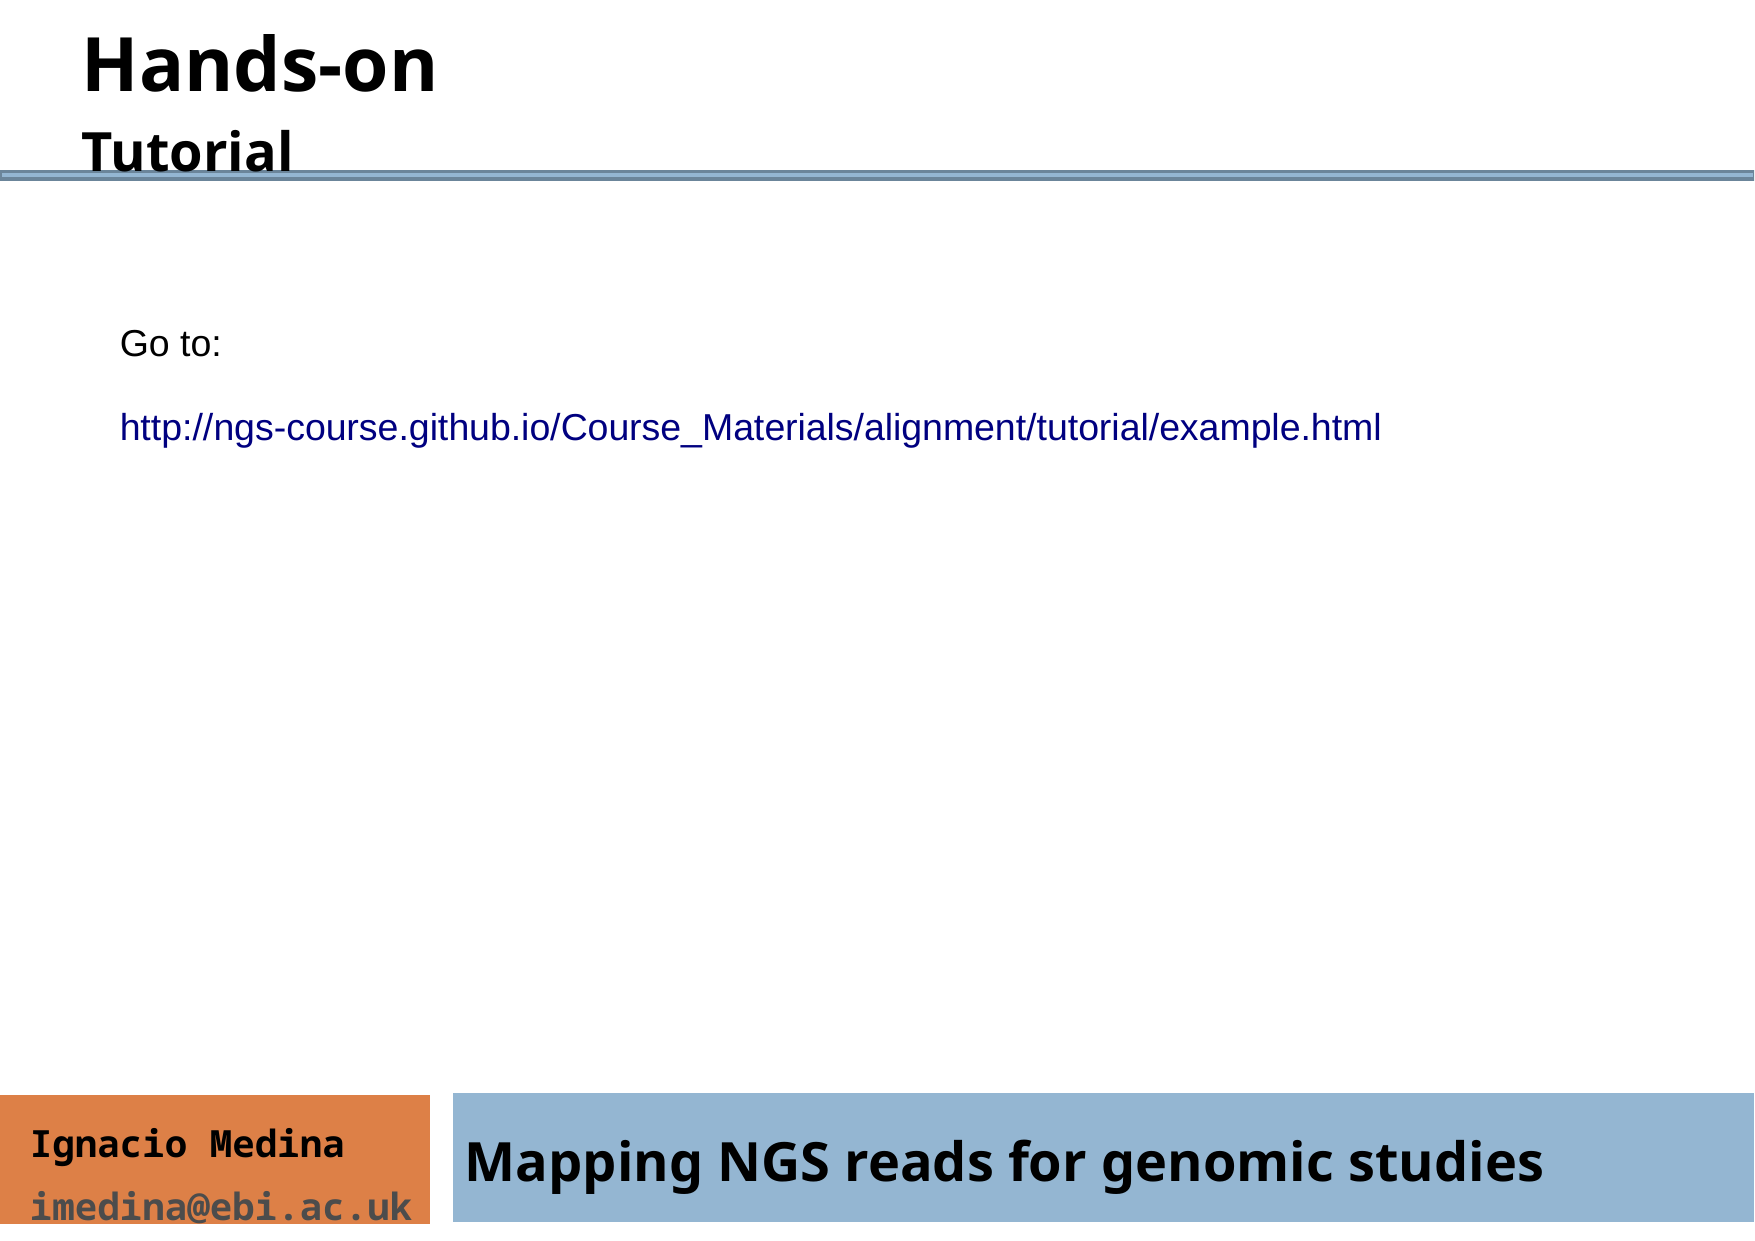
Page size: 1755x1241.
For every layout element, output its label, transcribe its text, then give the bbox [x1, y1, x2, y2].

text_box Hands-on Tutorial [67, 3, 1688, 169]
text_box Ignacio Medina imedina@ebi.ac.uk [15, 1110, 436, 1224]
text_box [0, 171, 1754, 179]
text_box Go to: http://ngs-course.github.io/Course_Materials/alignment/tutorial/example.html [105, 315, 1711, 456]
text_box Mapping NGS reads for genomic studies [450, 1116, 1726, 1195]
